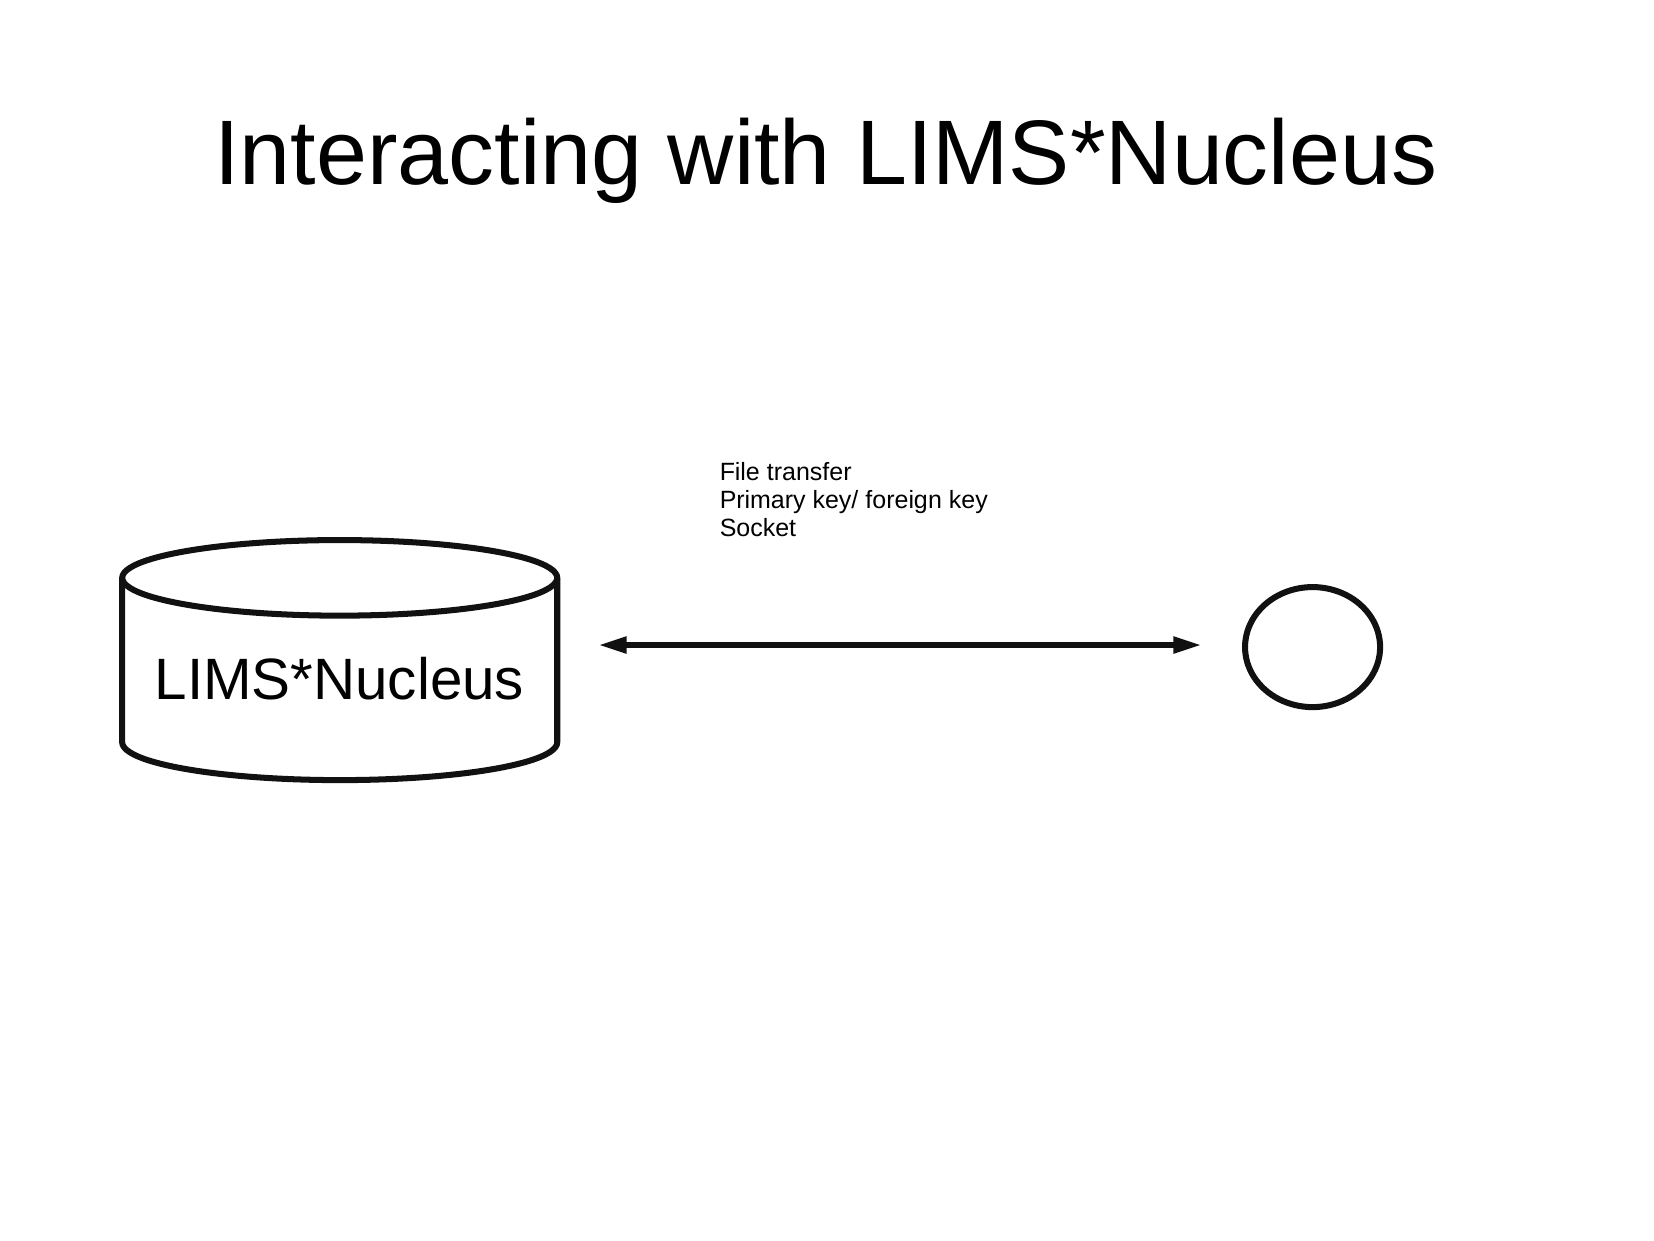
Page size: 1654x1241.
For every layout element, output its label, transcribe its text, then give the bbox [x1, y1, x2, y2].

text_box File transfer Primary key/ foreign key Socket [705, 450, 1137, 591]
title Interacting with LIMS*Nucleus [82, 49, 1571, 257]
text_box LIMS*Nucleus [122, 540, 558, 781]
